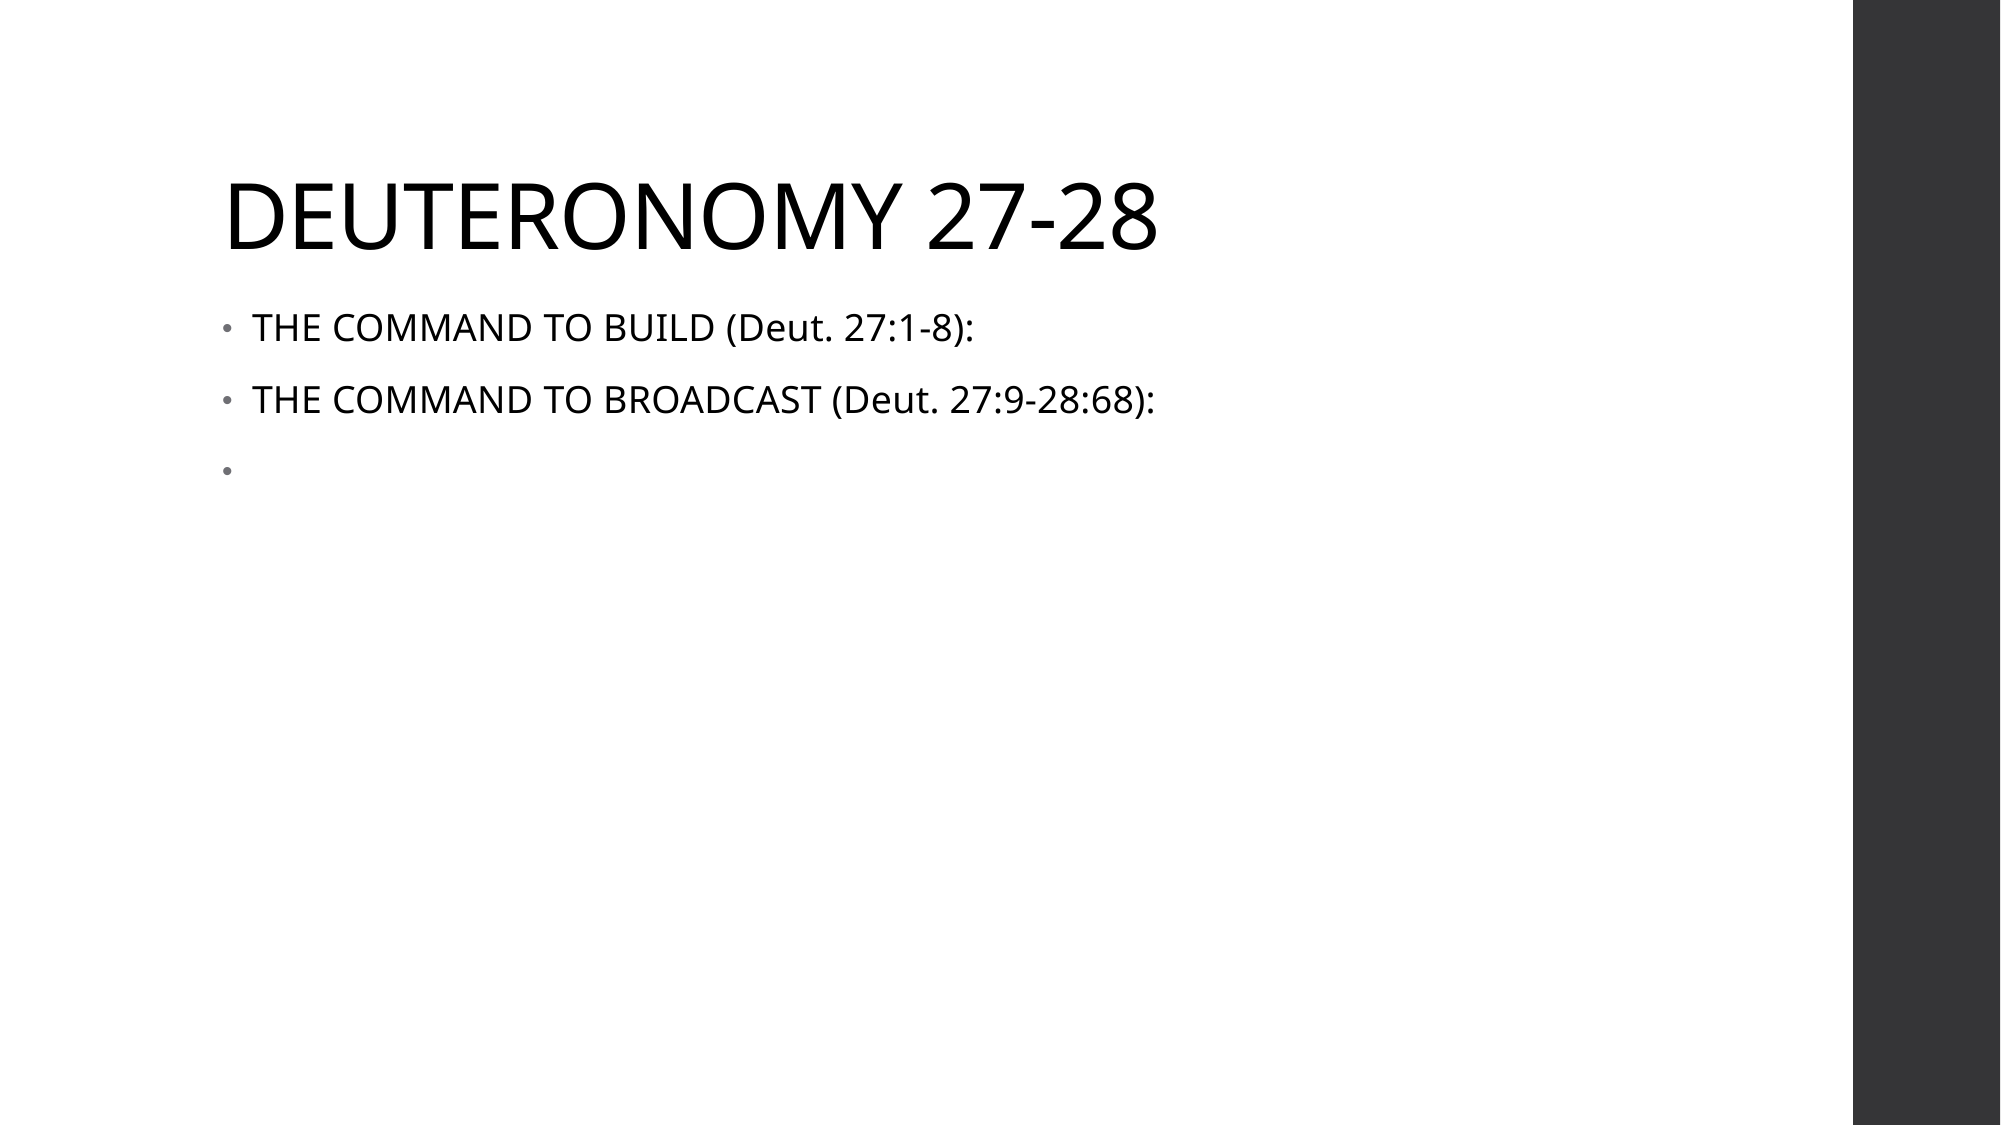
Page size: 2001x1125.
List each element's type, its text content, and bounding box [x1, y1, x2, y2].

title DEUTERONOMY 27-28 [206, 60, 1797, 278]
list THE COMMAND TO BUILD (Deut. 27:1-8): THE COMMAND TO BROADCAST (Deut. 27:9-28:68): [206, 299, 1617, 1014]
